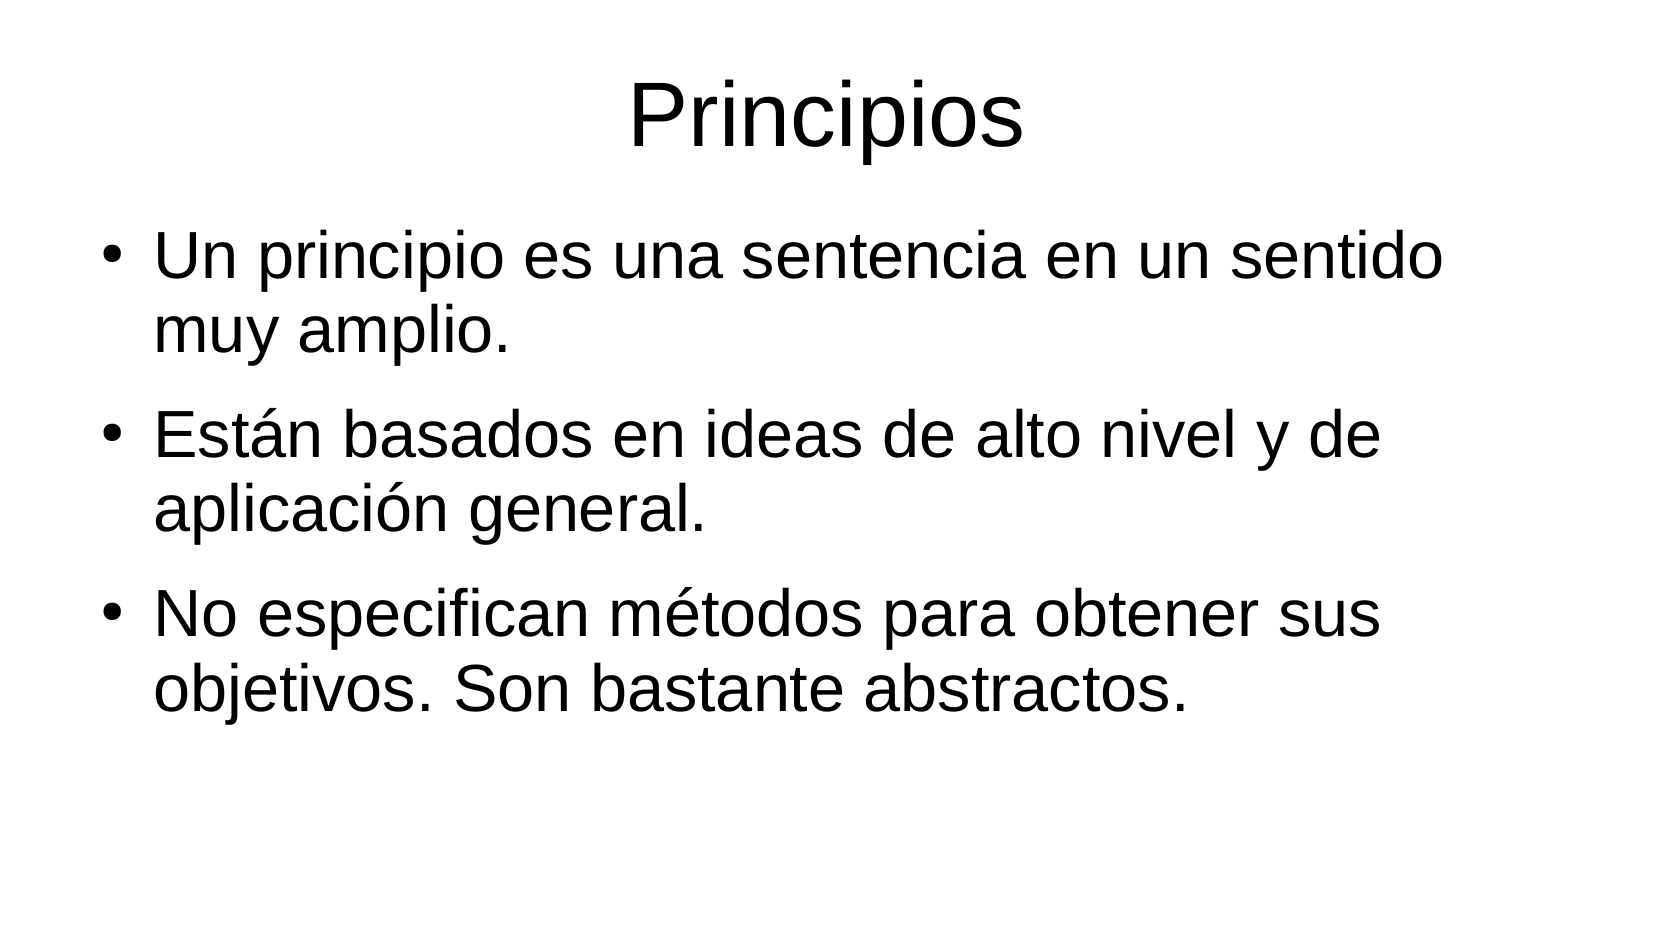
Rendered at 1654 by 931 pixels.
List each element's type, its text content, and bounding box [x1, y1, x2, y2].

list Un principio es una sentencia en un sentido muy amplio. Están basados en ideas de alto nivel y de aplicación general. No especifican métodos para obtener sus objetivos. Son bastante abstractos. [82, 217, 1571, 758]
title Principios [82, 37, 1571, 193]
